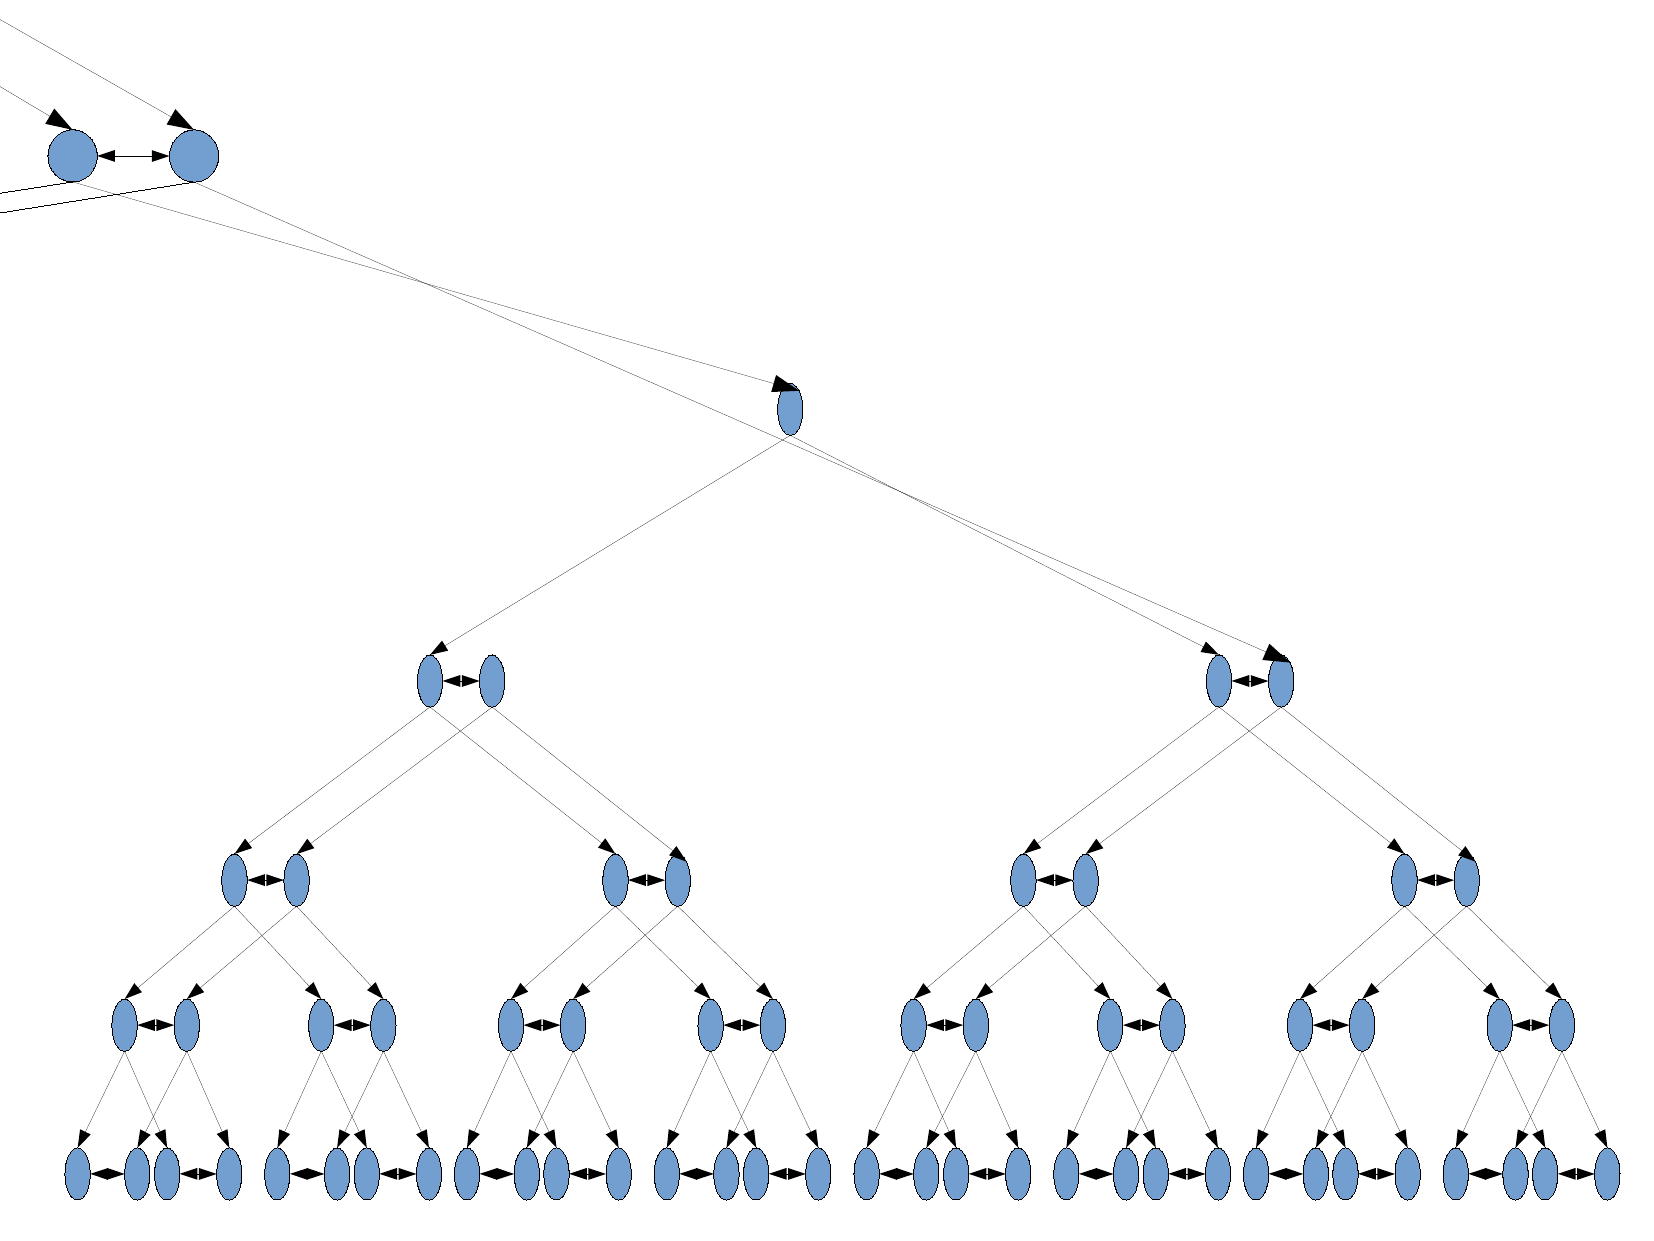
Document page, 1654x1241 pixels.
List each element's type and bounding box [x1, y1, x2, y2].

text_box [1303, 1148, 1329, 1201]
text_box [900, 999, 927, 1052]
text_box [1097, 999, 1123, 1052]
text_box [777, 391, 803, 435]
text_box [417, 655, 443, 707]
text_box [154, 1148, 180, 1200]
text_box [853, 1147, 880, 1200]
text_box [1072, 854, 1099, 906]
text_box [602, 854, 629, 906]
text_box [606, 1147, 632, 1201]
text_box [1005, 1148, 1031, 1201]
text_box [697, 999, 724, 1052]
text_box [1206, 655, 1232, 707]
text_box [47, 129, 98, 182]
text_box [654, 1147, 680, 1200]
text_box [543, 1147, 570, 1200]
text_box [324, 1147, 350, 1201]
text_box [1243, 1147, 1269, 1200]
text_box [1549, 999, 1575, 1051]
text_box [1287, 999, 1313, 1051]
text_box [264, 1147, 290, 1200]
text_box [1053, 1147, 1079, 1200]
text_box [416, 1147, 442, 1201]
text_box [963, 999, 989, 1052]
text_box [1502, 1147, 1529, 1201]
text_box [760, 999, 786, 1051]
text_box [174, 999, 200, 1052]
text_box [1113, 1147, 1139, 1201]
text_box [1487, 999, 1513, 1052]
text_box [354, 1147, 380, 1200]
text_box [790, 383, 799, 390]
text_box [1532, 1148, 1558, 1200]
text_box [713, 1147, 740, 1201]
text_box [665, 857, 691, 906]
text_box [124, 1147, 150, 1201]
text_box [221, 854, 248, 906]
text_box [560, 999, 586, 1052]
text_box [514, 1148, 540, 1201]
text_box [1143, 1147, 1169, 1200]
text_box [64, 1147, 91, 1200]
text_box [1594, 1147, 1621, 1201]
text_box [454, 1147, 480, 1200]
text_box [1395, 1147, 1421, 1201]
text_box [805, 1147, 831, 1201]
text_box [1010, 854, 1037, 906]
text_box [498, 999, 524, 1051]
text_box [111, 999, 138, 1052]
text_box [1454, 857, 1480, 906]
text_box [1349, 999, 1375, 1052]
text_box [743, 1148, 769, 1200]
text_box [913, 1147, 939, 1201]
text_box [1391, 854, 1418, 906]
text_box [1283, 655, 1290, 661]
text_box [216, 1147, 242, 1201]
text_box [1205, 1148, 1231, 1201]
text_box [370, 999, 397, 1052]
text_box [943, 1148, 969, 1200]
text_box [308, 999, 334, 1052]
text_box [1268, 661, 1294, 707]
text_box [283, 854, 310, 906]
text_box [1443, 1148, 1469, 1200]
text_box [169, 129, 219, 182]
text_box [1332, 1147, 1359, 1200]
text_box [479, 654, 505, 707]
text_box [1159, 999, 1186, 1052]
